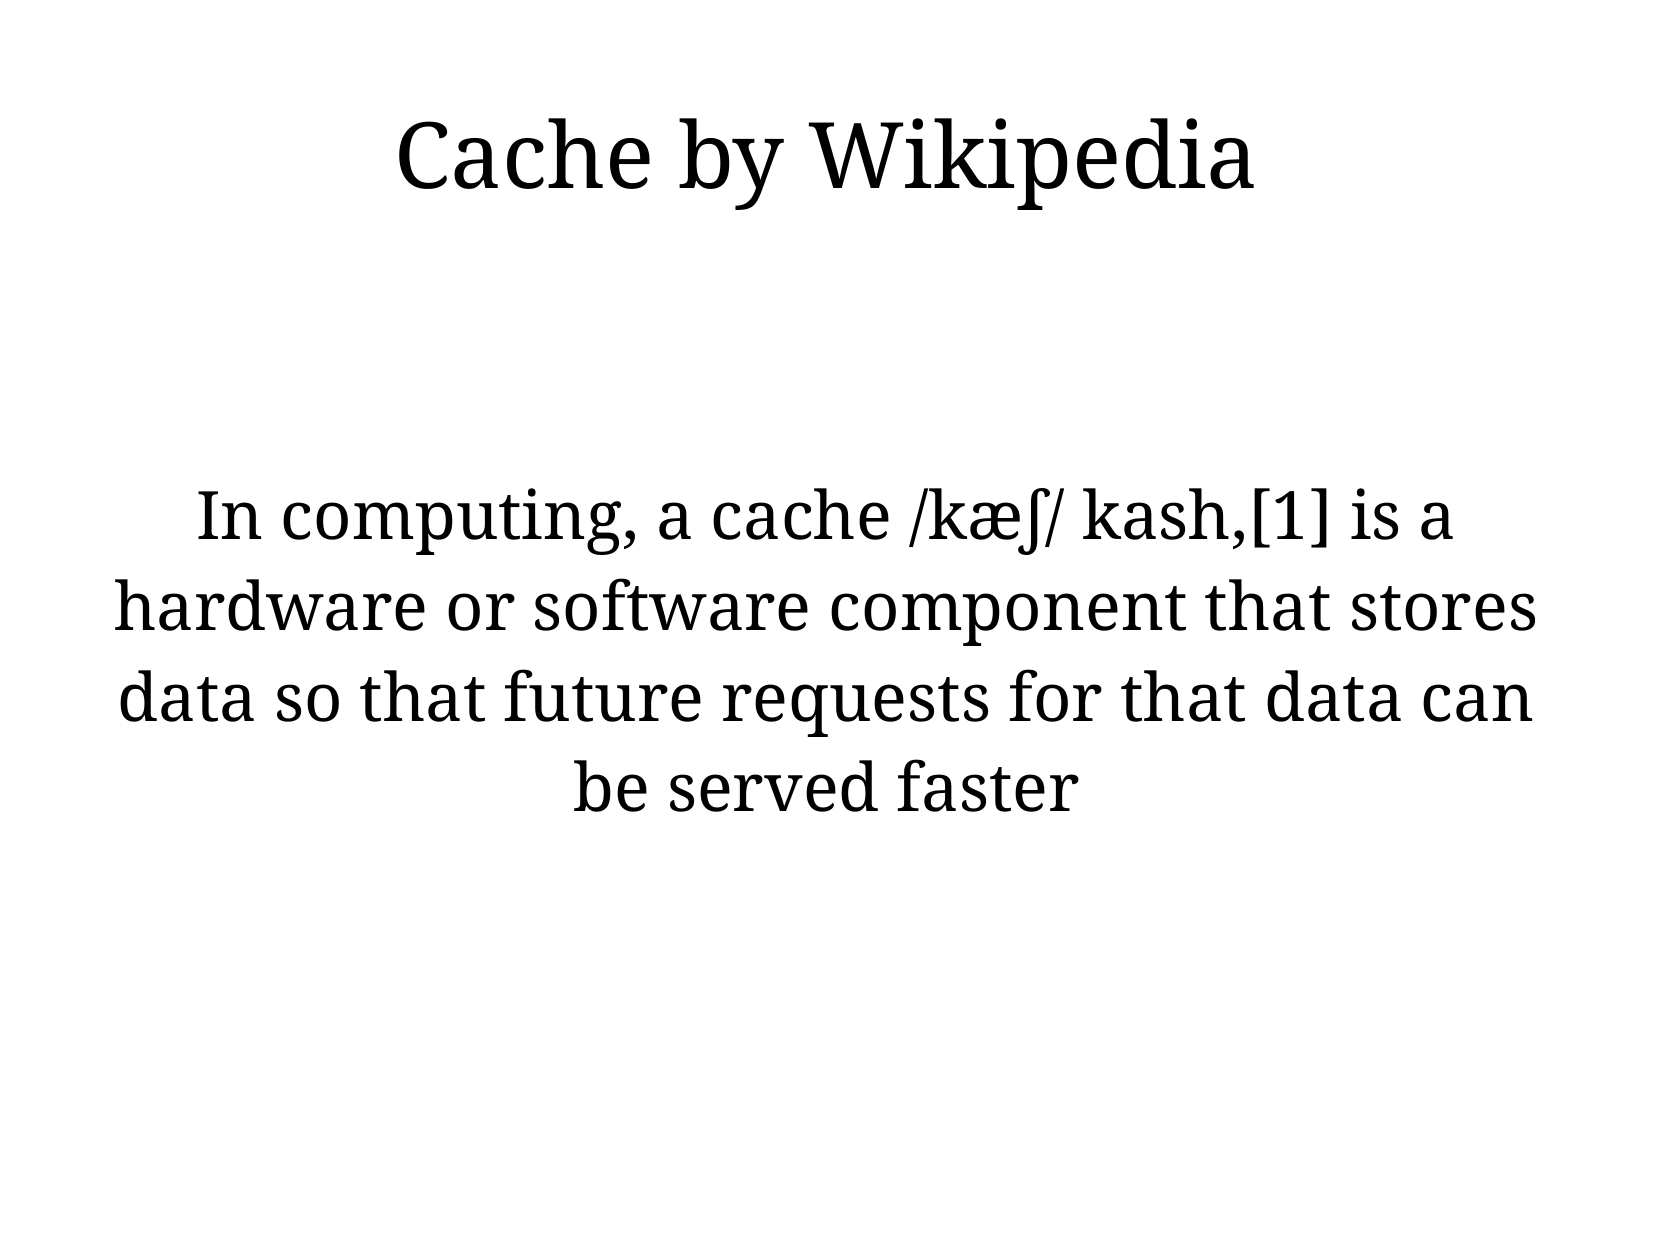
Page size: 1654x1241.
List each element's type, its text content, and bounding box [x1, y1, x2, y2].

title Cache by Wikipedia [82, 49, 1571, 257]
subtitle In computing, a cache /kæʃ/ kash,[1] is a hardware or software component that stores data so that future requests for that data can be served faster [82, 290, 1571, 1010]
